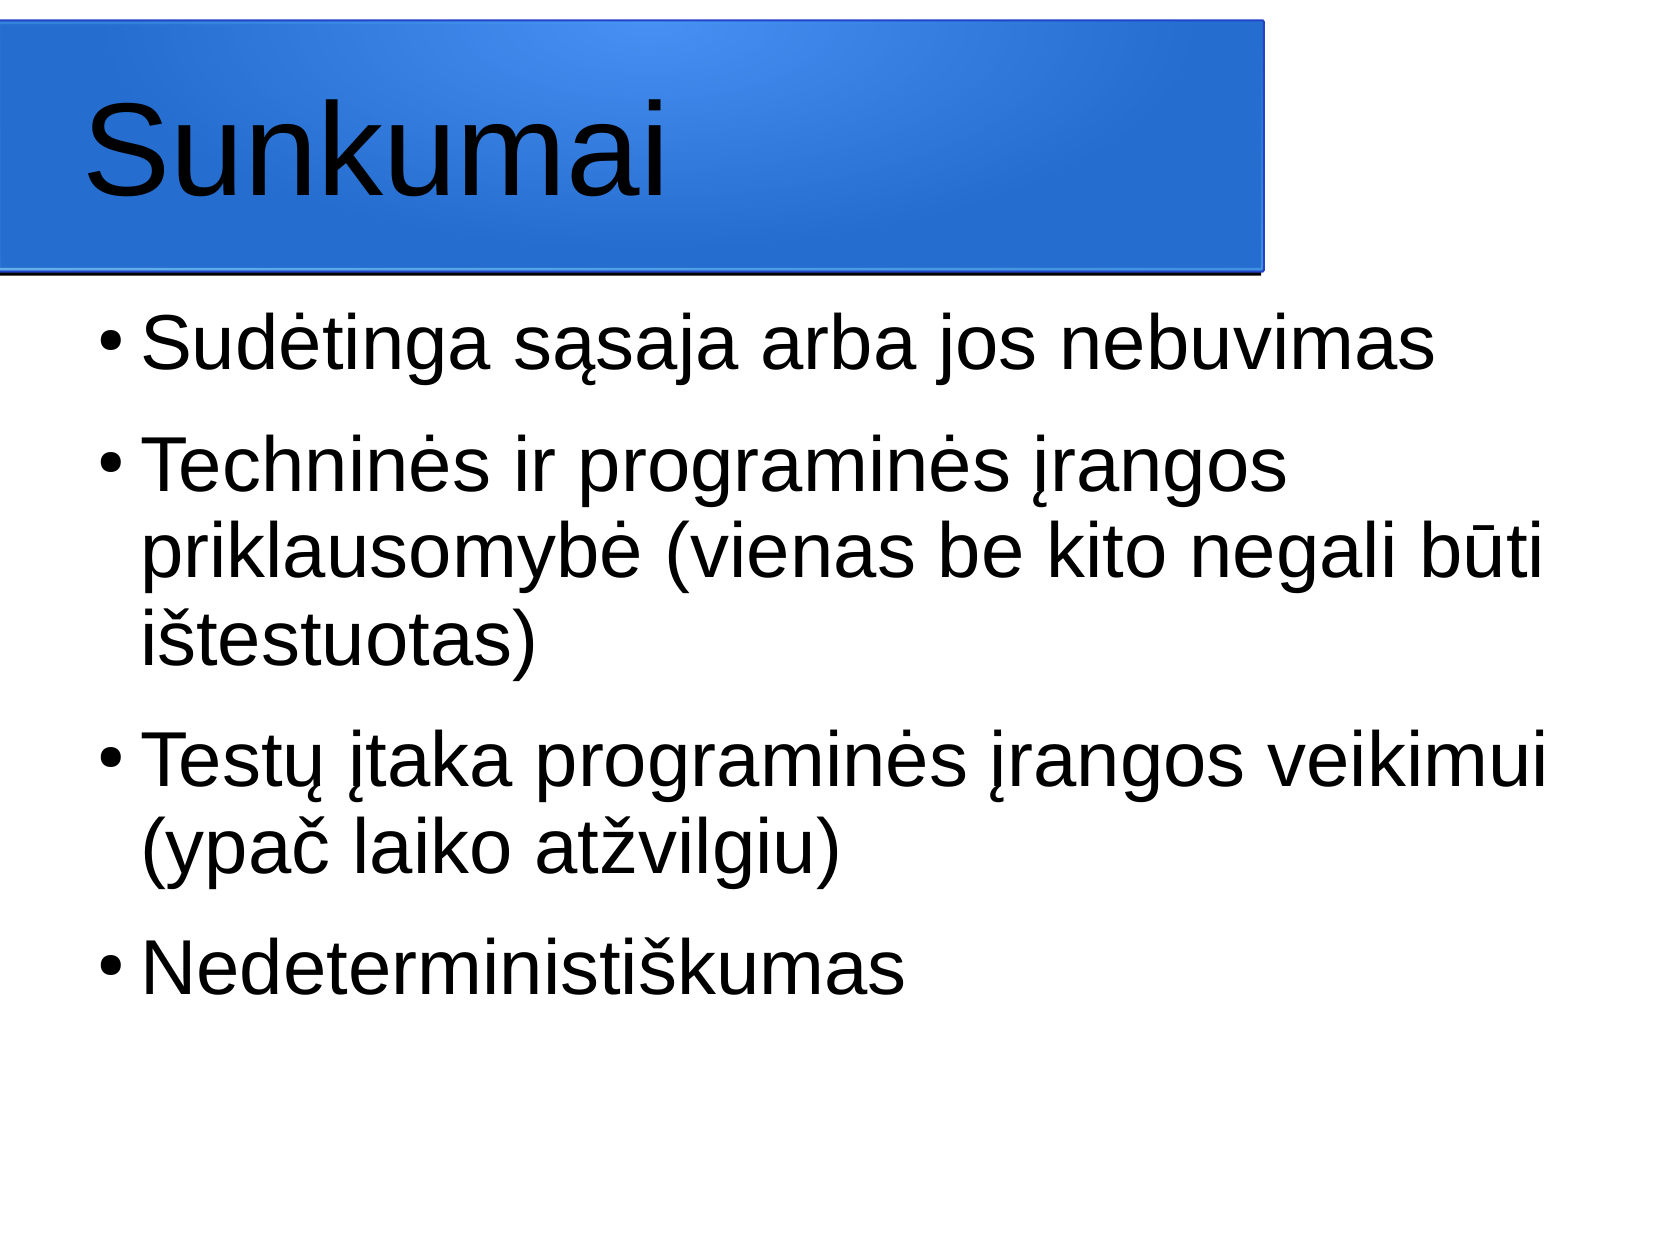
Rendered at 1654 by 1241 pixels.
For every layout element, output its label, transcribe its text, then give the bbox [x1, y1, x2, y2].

list Sudėtinga sąsaja arba jos nebuvimas Techninės ir programinės įrangos priklausomybė (vienas be kito negali būti ištestuotas) Testų įtaka programinės įrangos veikimui (ypač laiko atžvilgiu) Nedeterministiškumas [82, 299, 1571, 1019]
title Sunkumai [82, 47, 1235, 252]
